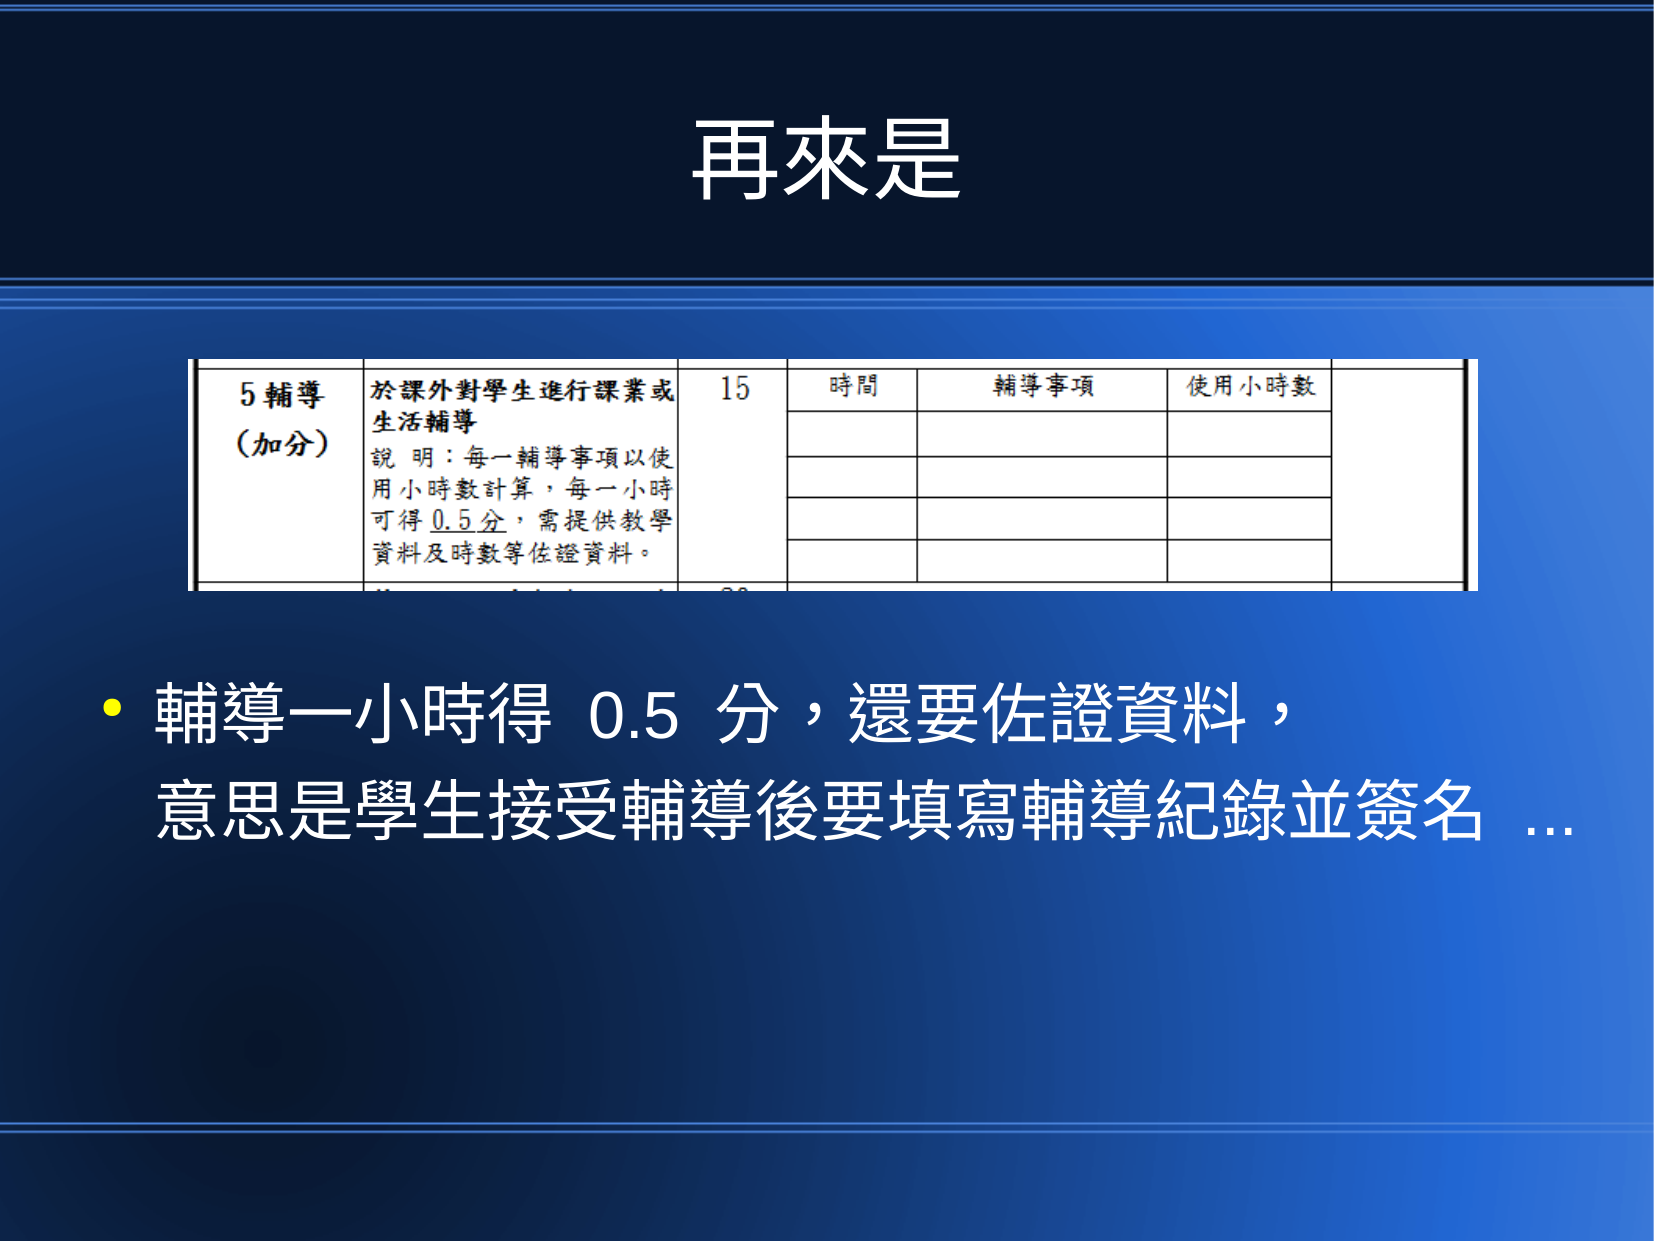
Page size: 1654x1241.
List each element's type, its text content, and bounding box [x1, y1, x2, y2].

title 再來是 [82, 49, 1571, 257]
picture [0, 0, 1654, 1241]
list 輔導一小時得 0.5 分，還要佐證資料， 意思是學生接受輔導後要填寫輔導紀錄並簽名 ... [82, 661, 1595, 1075]
